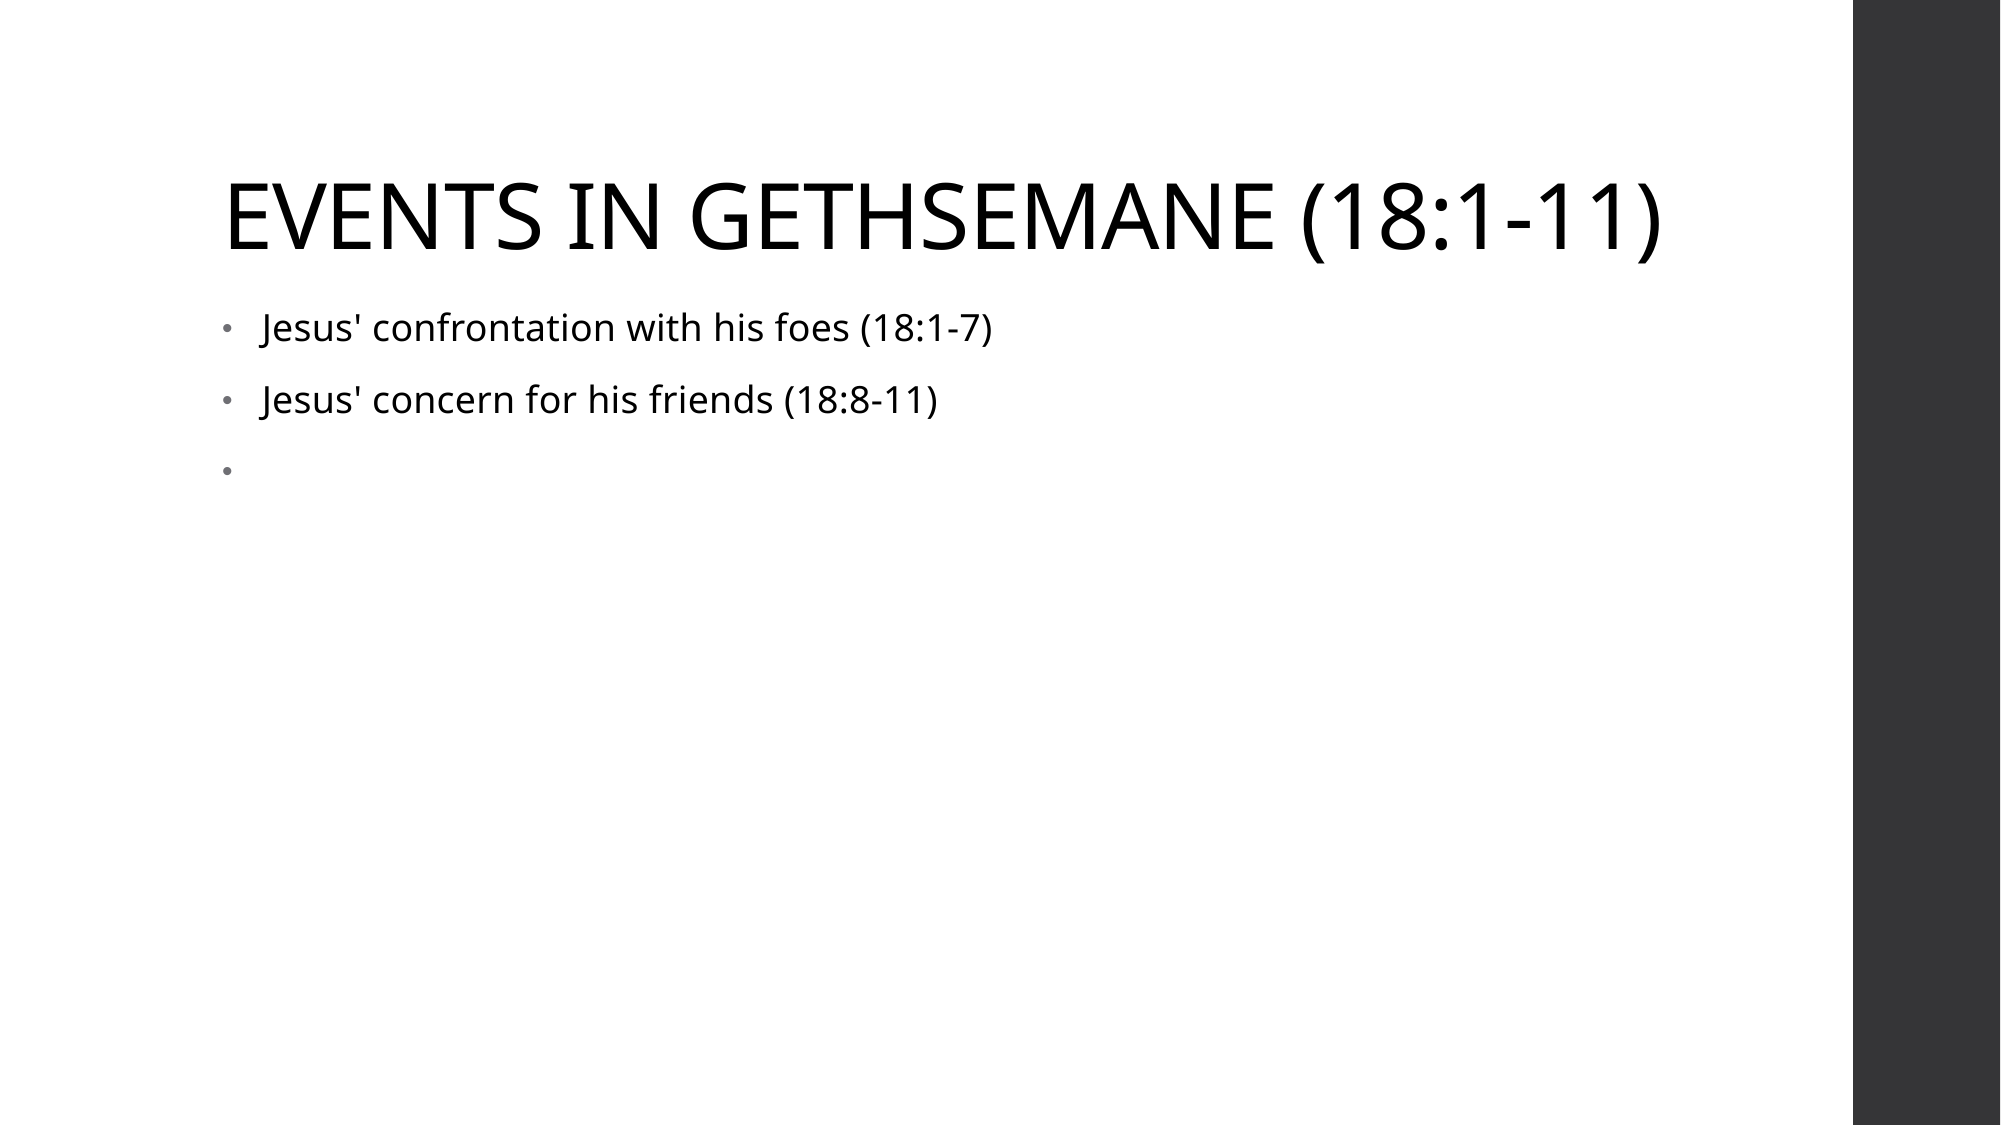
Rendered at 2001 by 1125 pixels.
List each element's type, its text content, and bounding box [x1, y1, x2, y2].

title EVENTS IN GETHSEMANE (18:1-11) [206, 60, 1797, 278]
list Jesus' confrontation with his foes (18:1-7) Jesus' concern for his friends (18:8-11) [206, 299, 1617, 1014]
